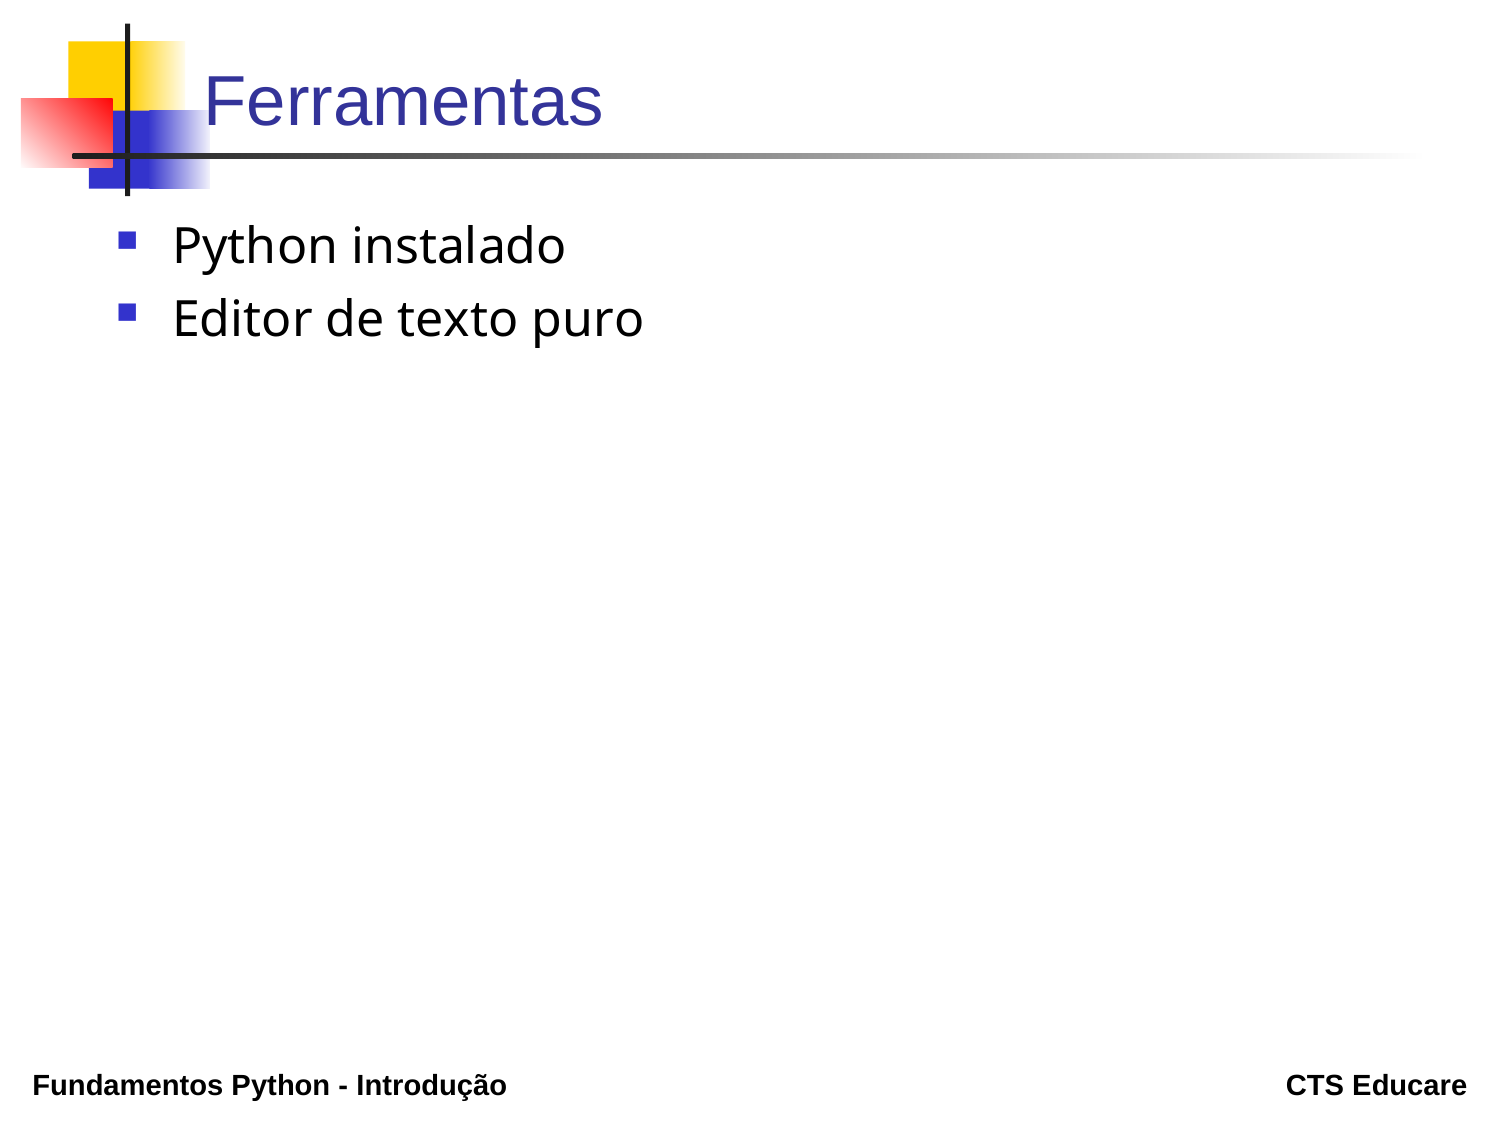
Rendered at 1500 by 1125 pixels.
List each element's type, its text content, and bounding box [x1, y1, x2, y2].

list Python instalado Editor de texto puro [100, 206, 1447, 1024]
title Ferramentas [188, 46, 1468, 149]
